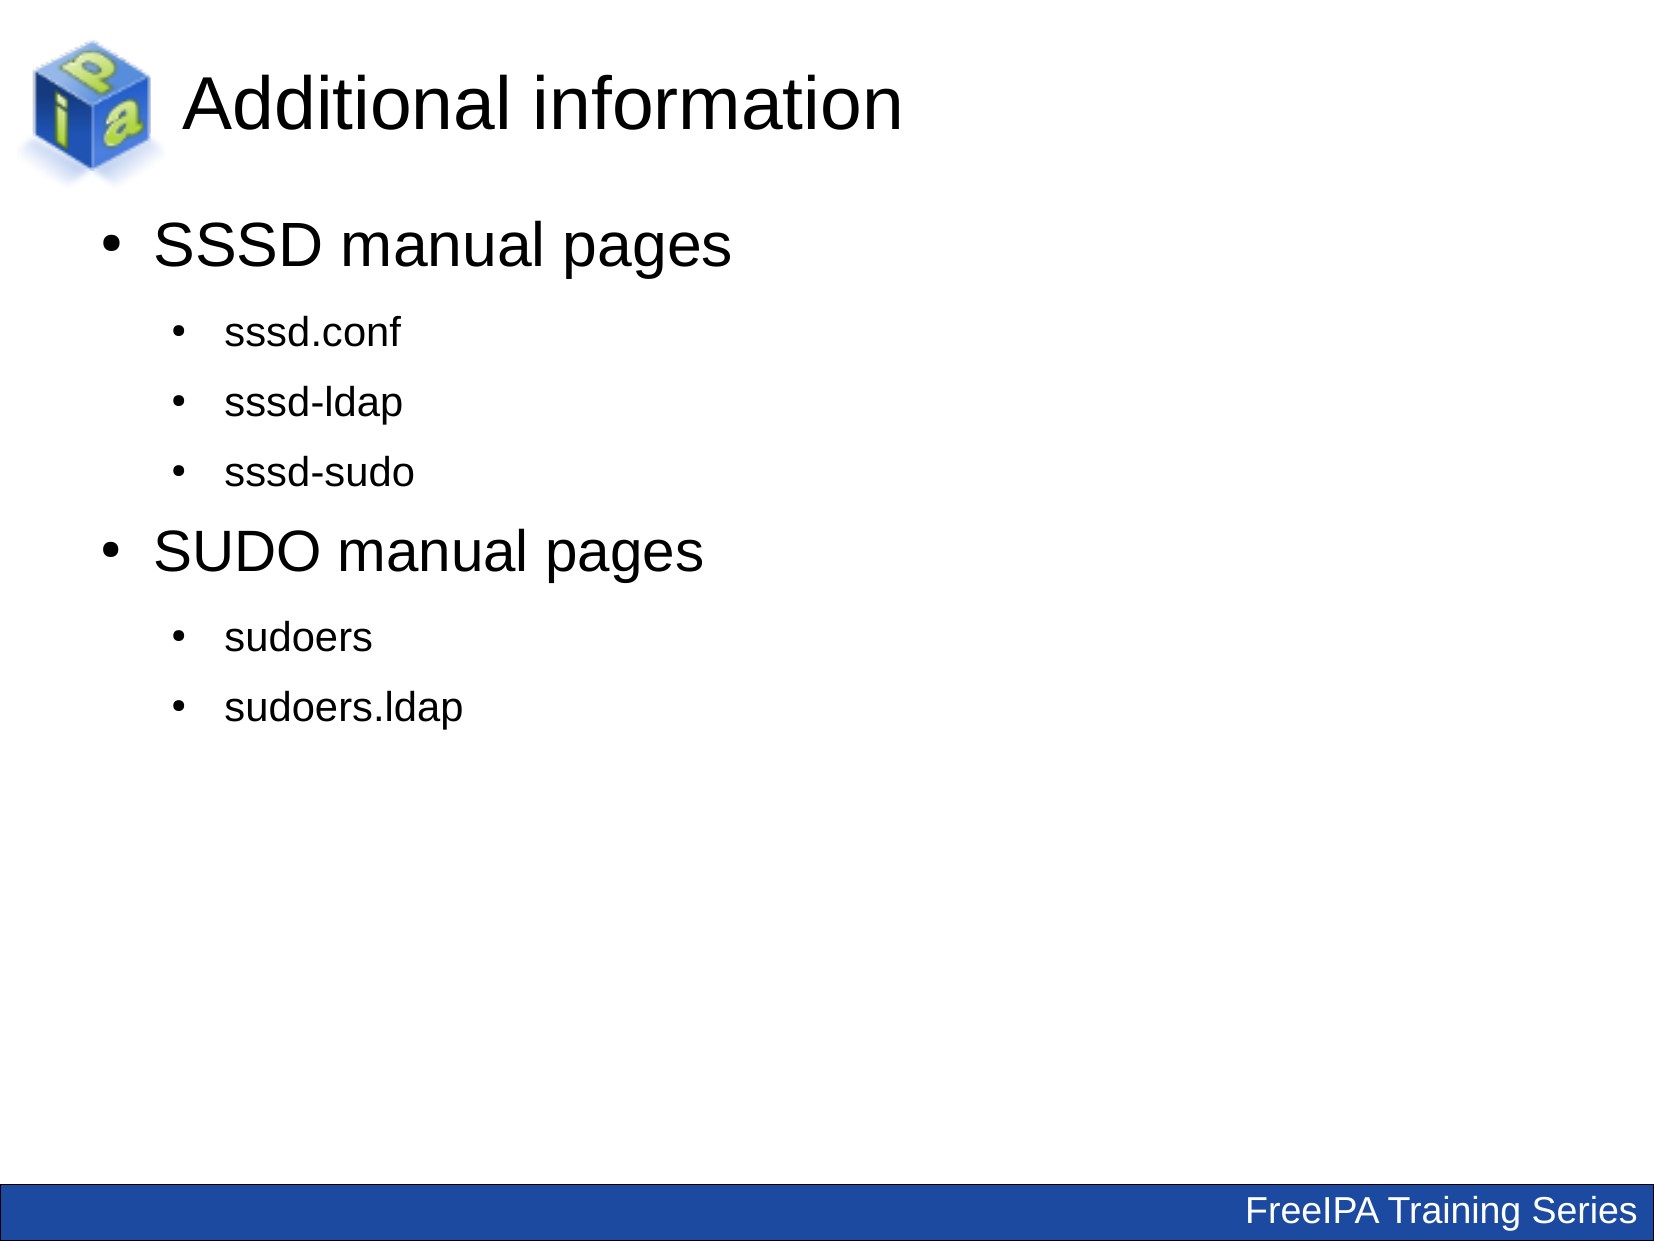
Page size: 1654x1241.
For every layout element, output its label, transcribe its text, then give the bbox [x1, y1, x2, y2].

list SSSD manual pages sssd.conf sssd-ldap sssd-sudo SUDO manual pages sudoers sudoers.ldap [82, 209, 1571, 930]
title Additional information [182, 31, 1579, 177]
picture [17, 34, 165, 193]
